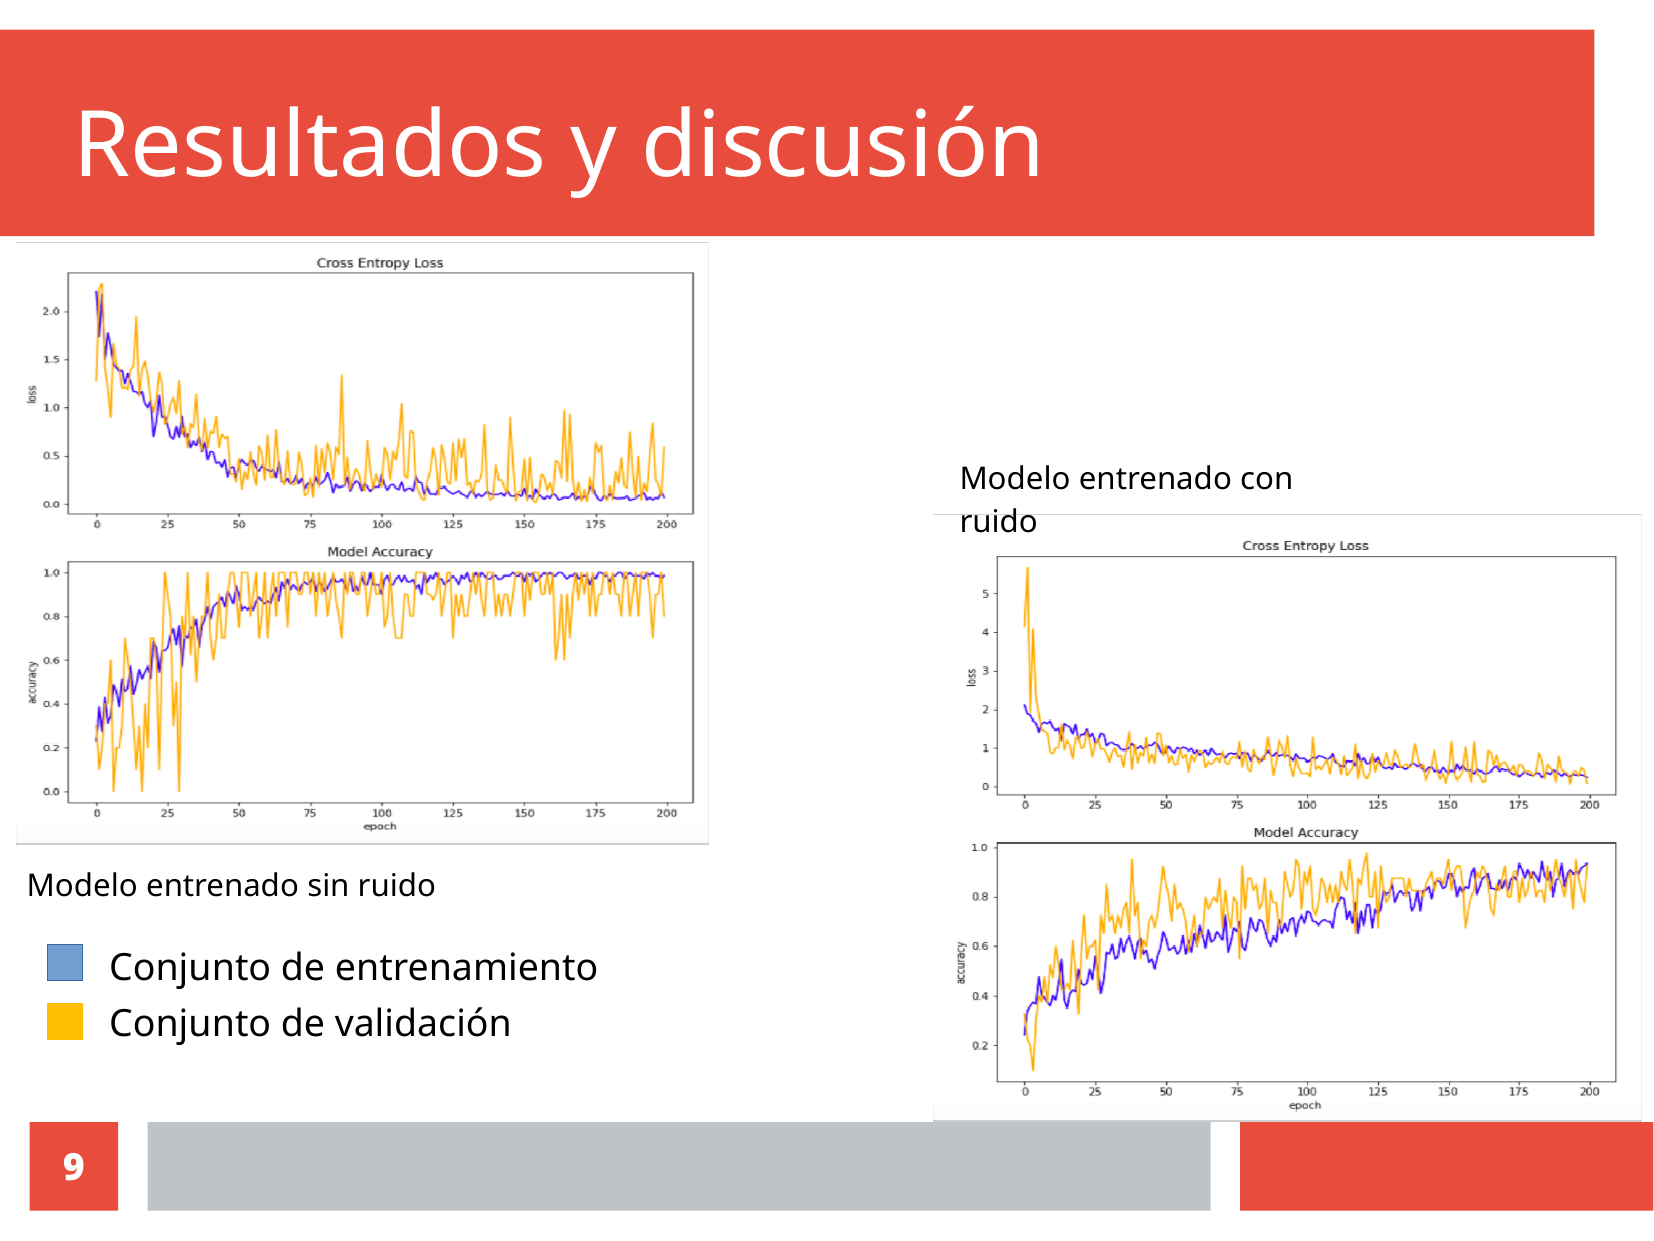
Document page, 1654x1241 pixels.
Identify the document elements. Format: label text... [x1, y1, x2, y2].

text_box [47, 944, 83, 981]
text_box [47, 1003, 83, 1040]
text_box Conjunto de validación [94, 989, 686, 1052]
picture [16, 242, 709, 845]
text_box Conjunto de entrenamiento [94, 933, 686, 989]
text_box Modelo entrenado con ruido [944, 448, 1394, 503]
text_box Resultados y discusión [59, 70, 1548, 202]
picture [933, 514, 1642, 1123]
picture [1004, 517, 1013, 530]
text_box Modelo entrenado sin ruido [11, 855, 461, 910]
